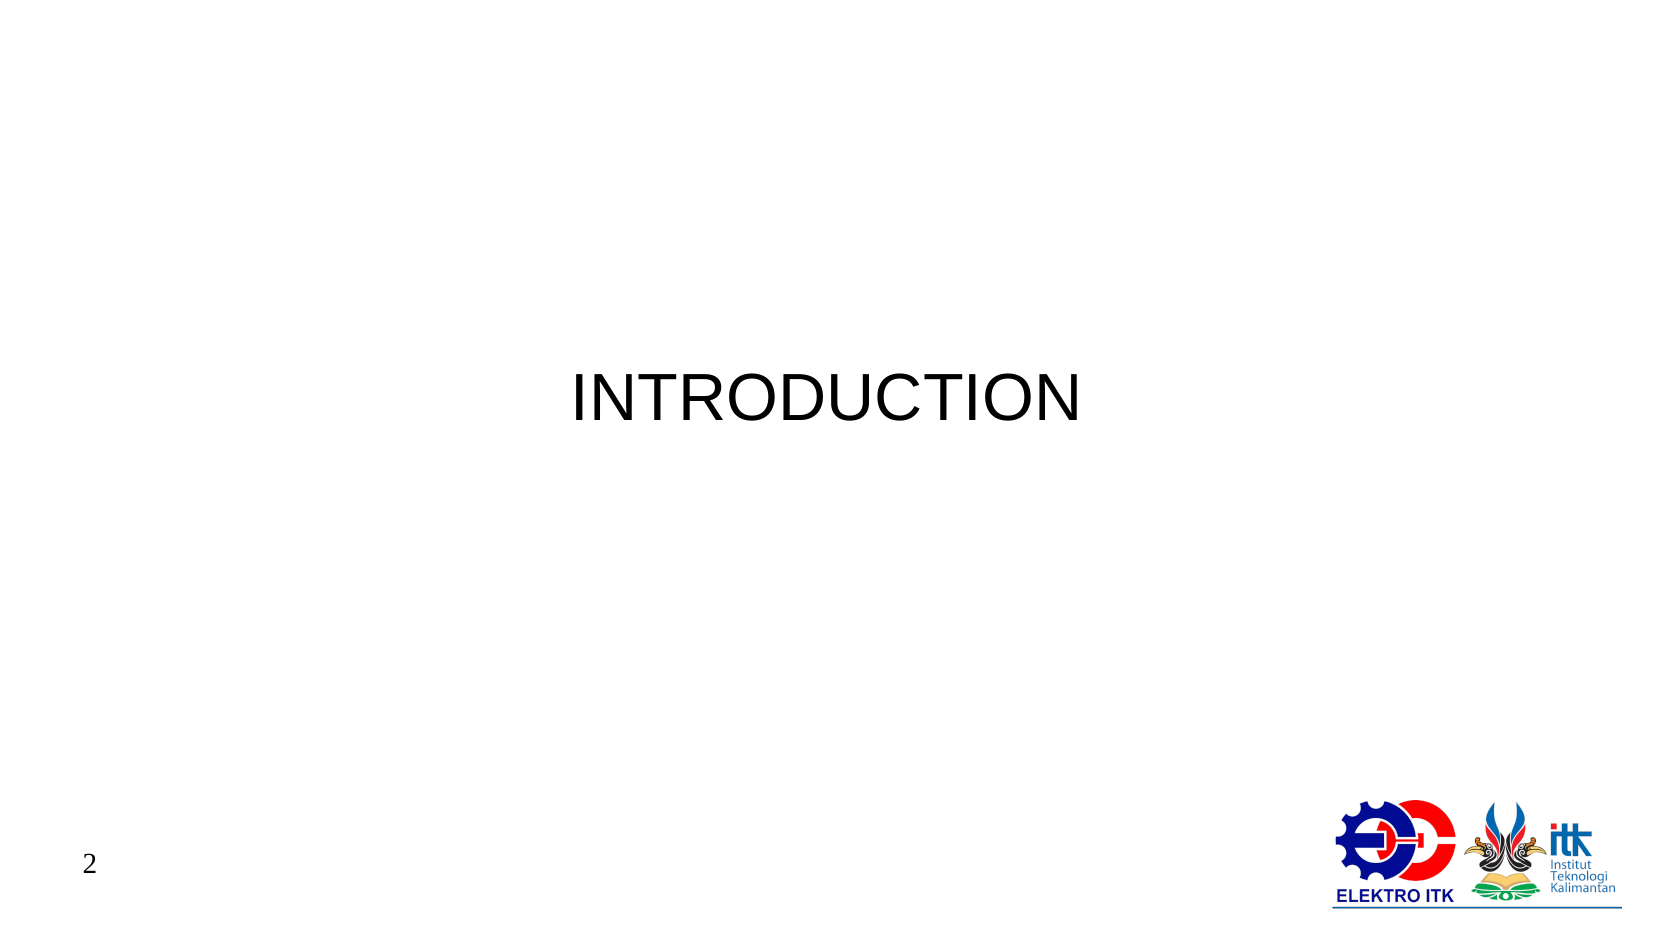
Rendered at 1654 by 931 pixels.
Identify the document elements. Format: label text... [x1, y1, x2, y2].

subtitle INTRODUCTION [82, 37, 1571, 757]
picture [1332, 800, 1622, 918]
